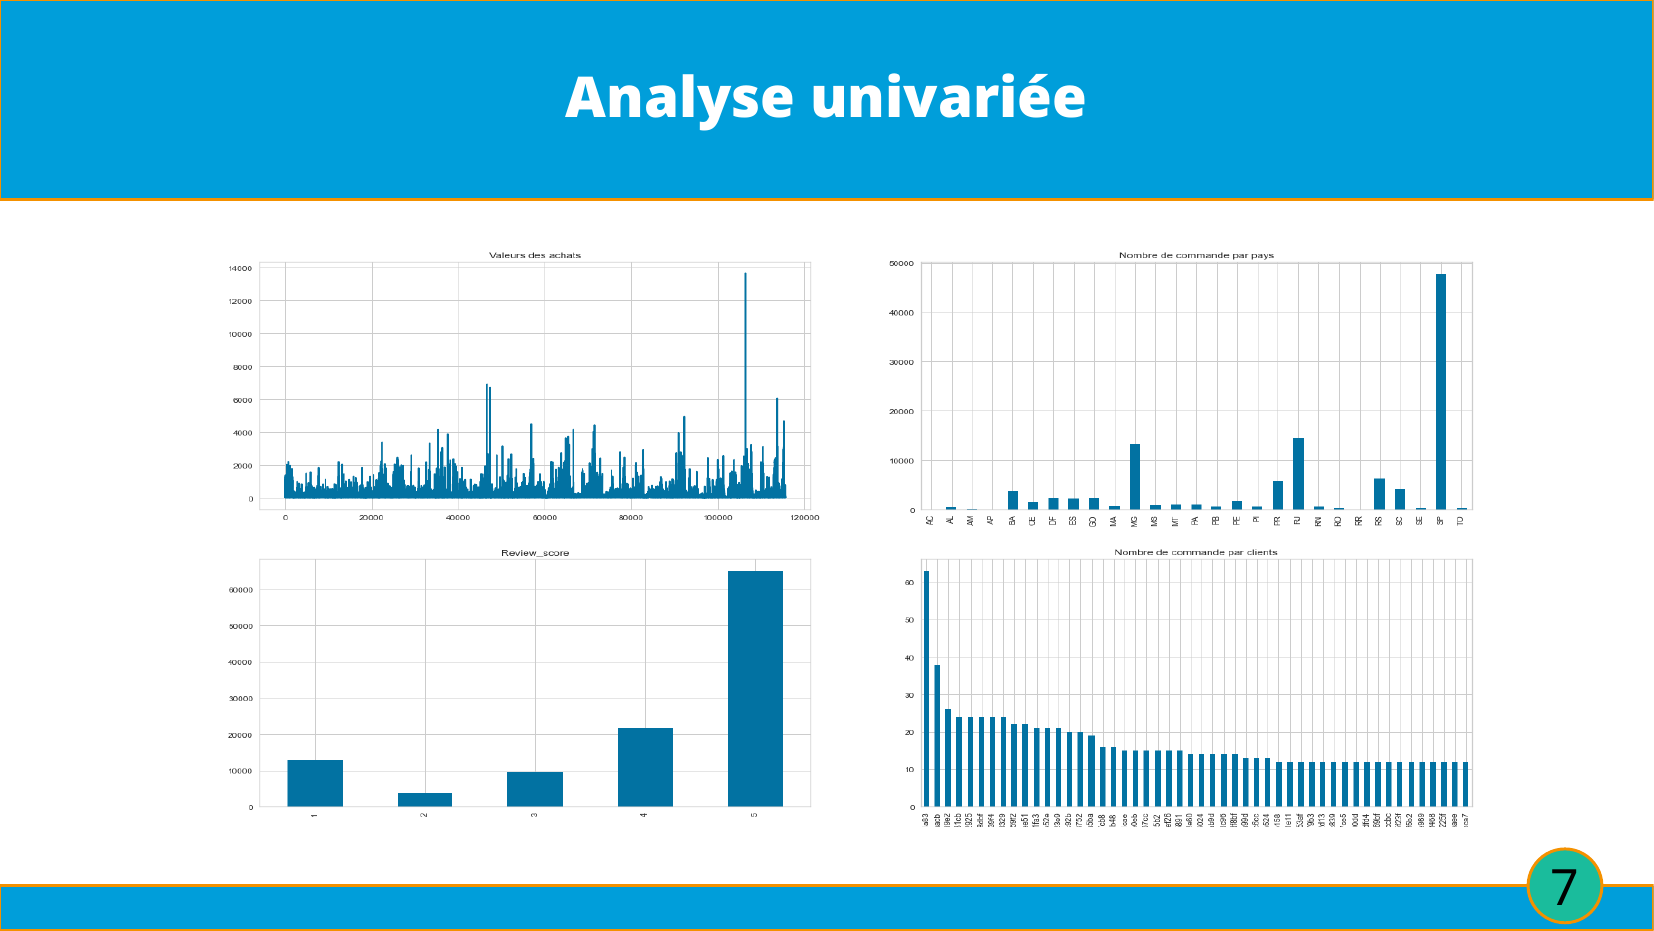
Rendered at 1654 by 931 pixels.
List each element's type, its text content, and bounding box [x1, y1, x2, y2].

picture [221, 247, 1477, 827]
title Analyse univariée [59, 37, 1595, 155]
